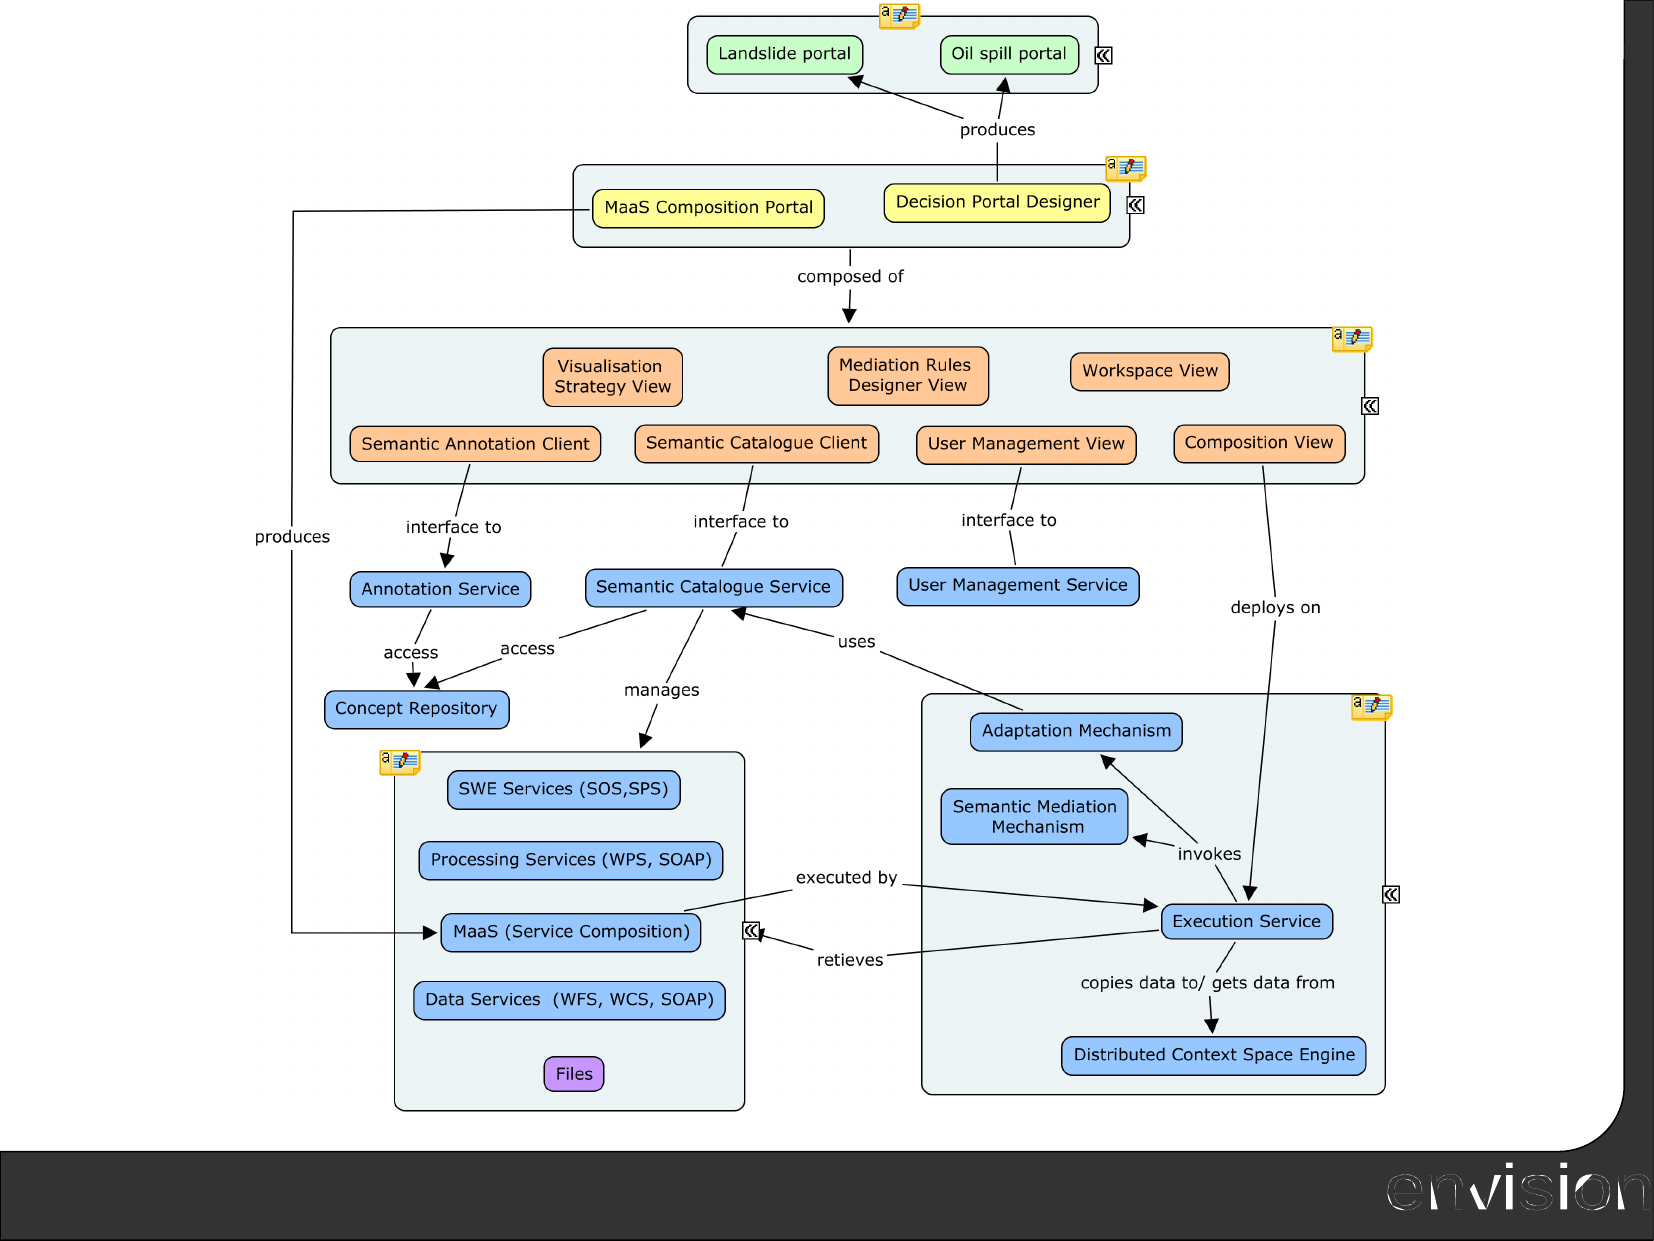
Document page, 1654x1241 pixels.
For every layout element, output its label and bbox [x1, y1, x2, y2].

picture [251, 2, 1403, 1114]
